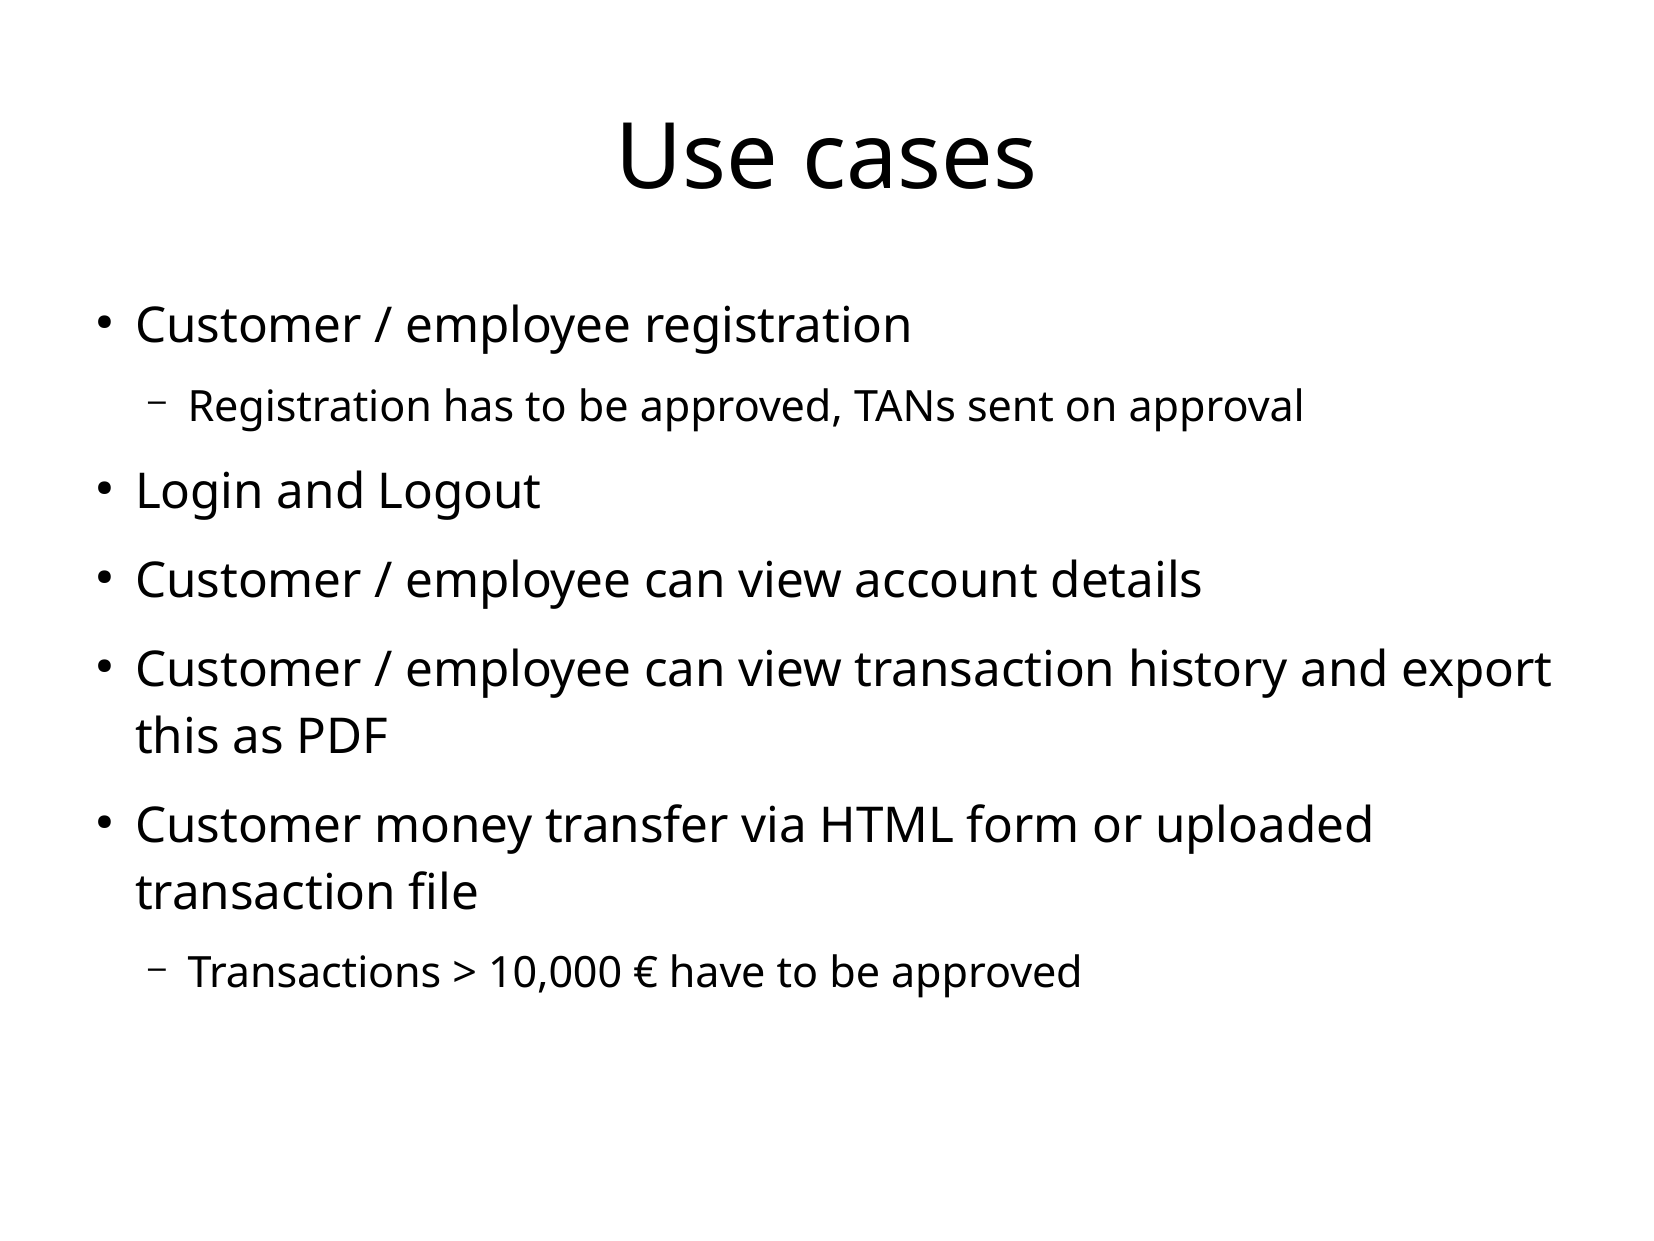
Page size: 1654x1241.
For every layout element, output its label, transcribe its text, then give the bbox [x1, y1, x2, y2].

list Customer / employee registration Registration has to be approved, TANs sent on approval Login and Logout Customer / employee can view account details Customer / employee can view transaction history and export this as PDF Customer money transfer via HTML form or uploaded transaction file Transactions > 10,000 € have to be approved [82, 290, 1571, 1010]
title Use cases [82, 49, 1571, 257]
